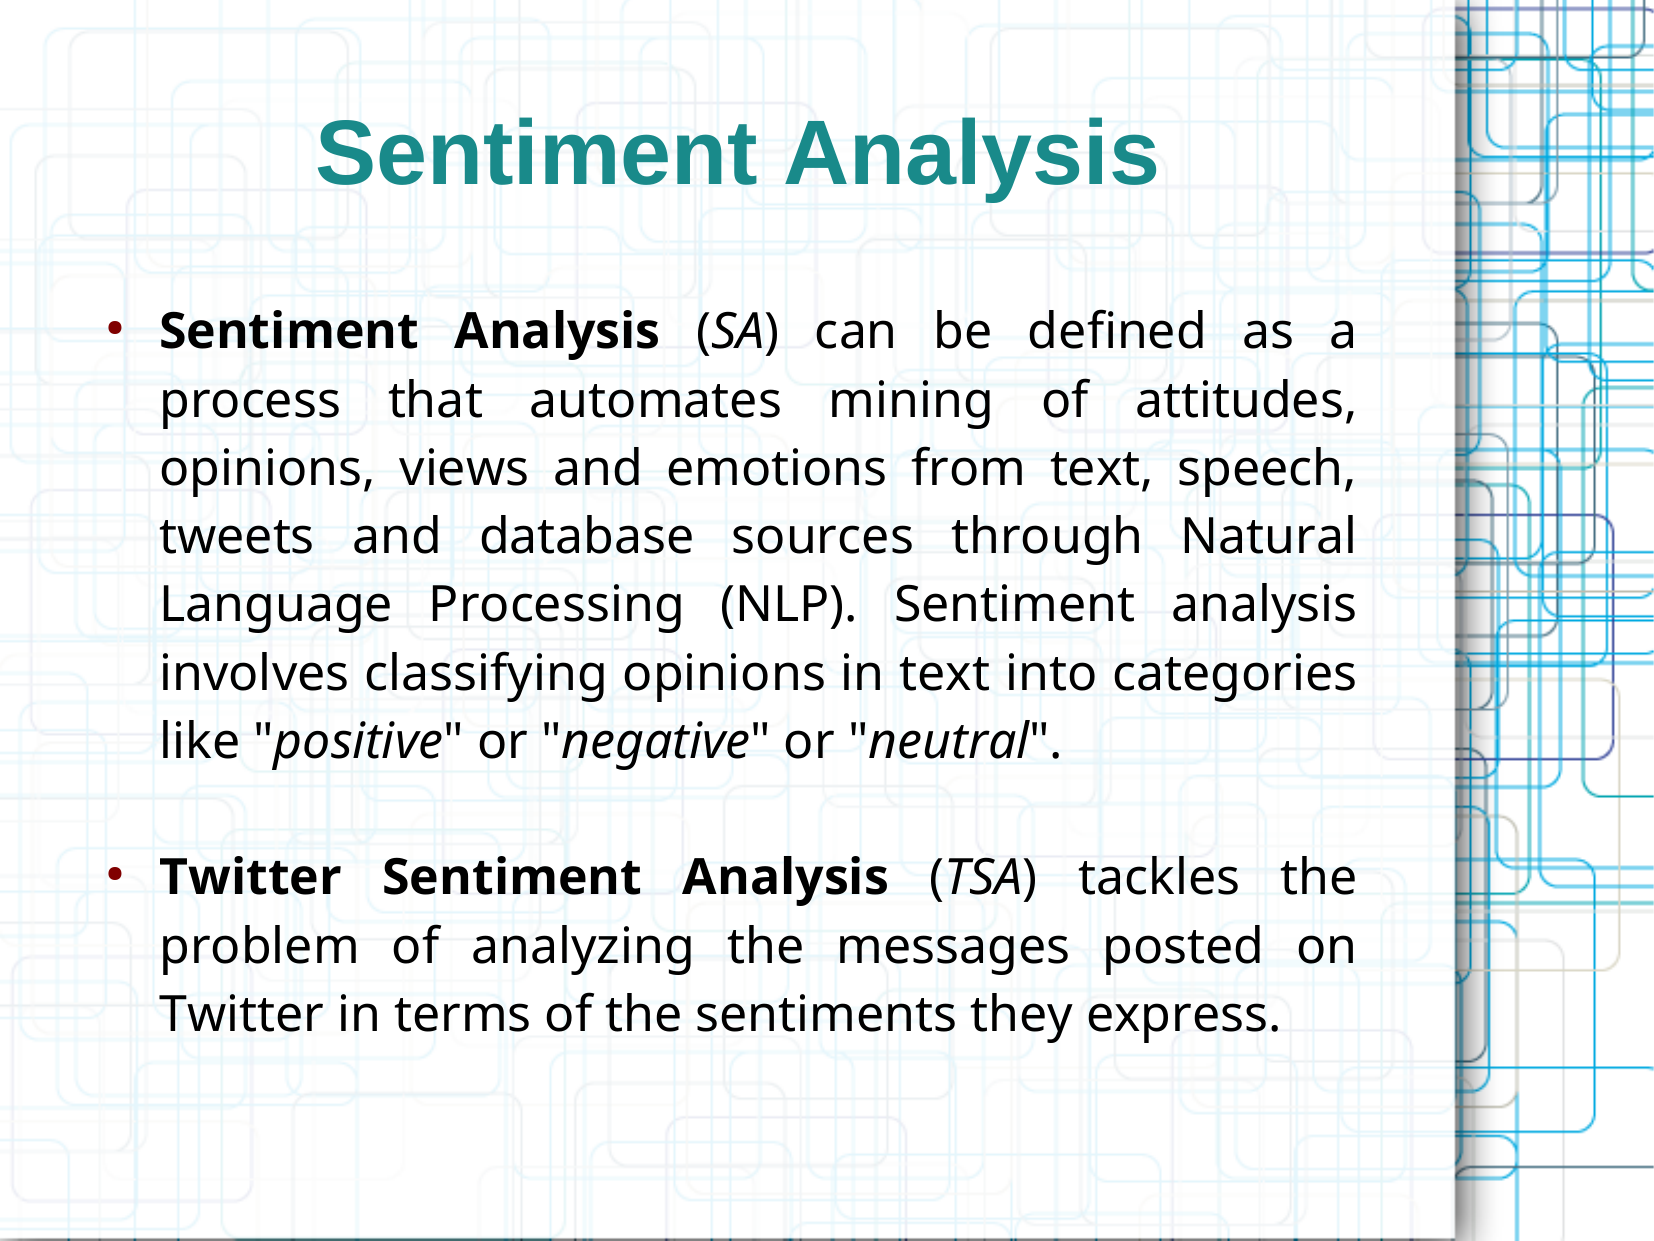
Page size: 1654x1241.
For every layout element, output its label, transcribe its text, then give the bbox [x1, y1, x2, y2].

title Sentiment Analysis [59, 49, 1418, 257]
picture [0, 0, 1654, 1241]
list Sentiment Analysis (SA) can be defined as a process that automates mining of attitudes, opinions, views and emotions from text, speech, tweets and database sources through Natural Language Processing (NLP). Sentiment analysis involves classifying opinions in text into categories like "positive" or "negative" or "neutral". Twitter Sentiment Analysis (TSA) tackles the problem of analyzing the messages posted on Twitter in terms of the sentiments they express. [88, 295, 1359, 1167]
